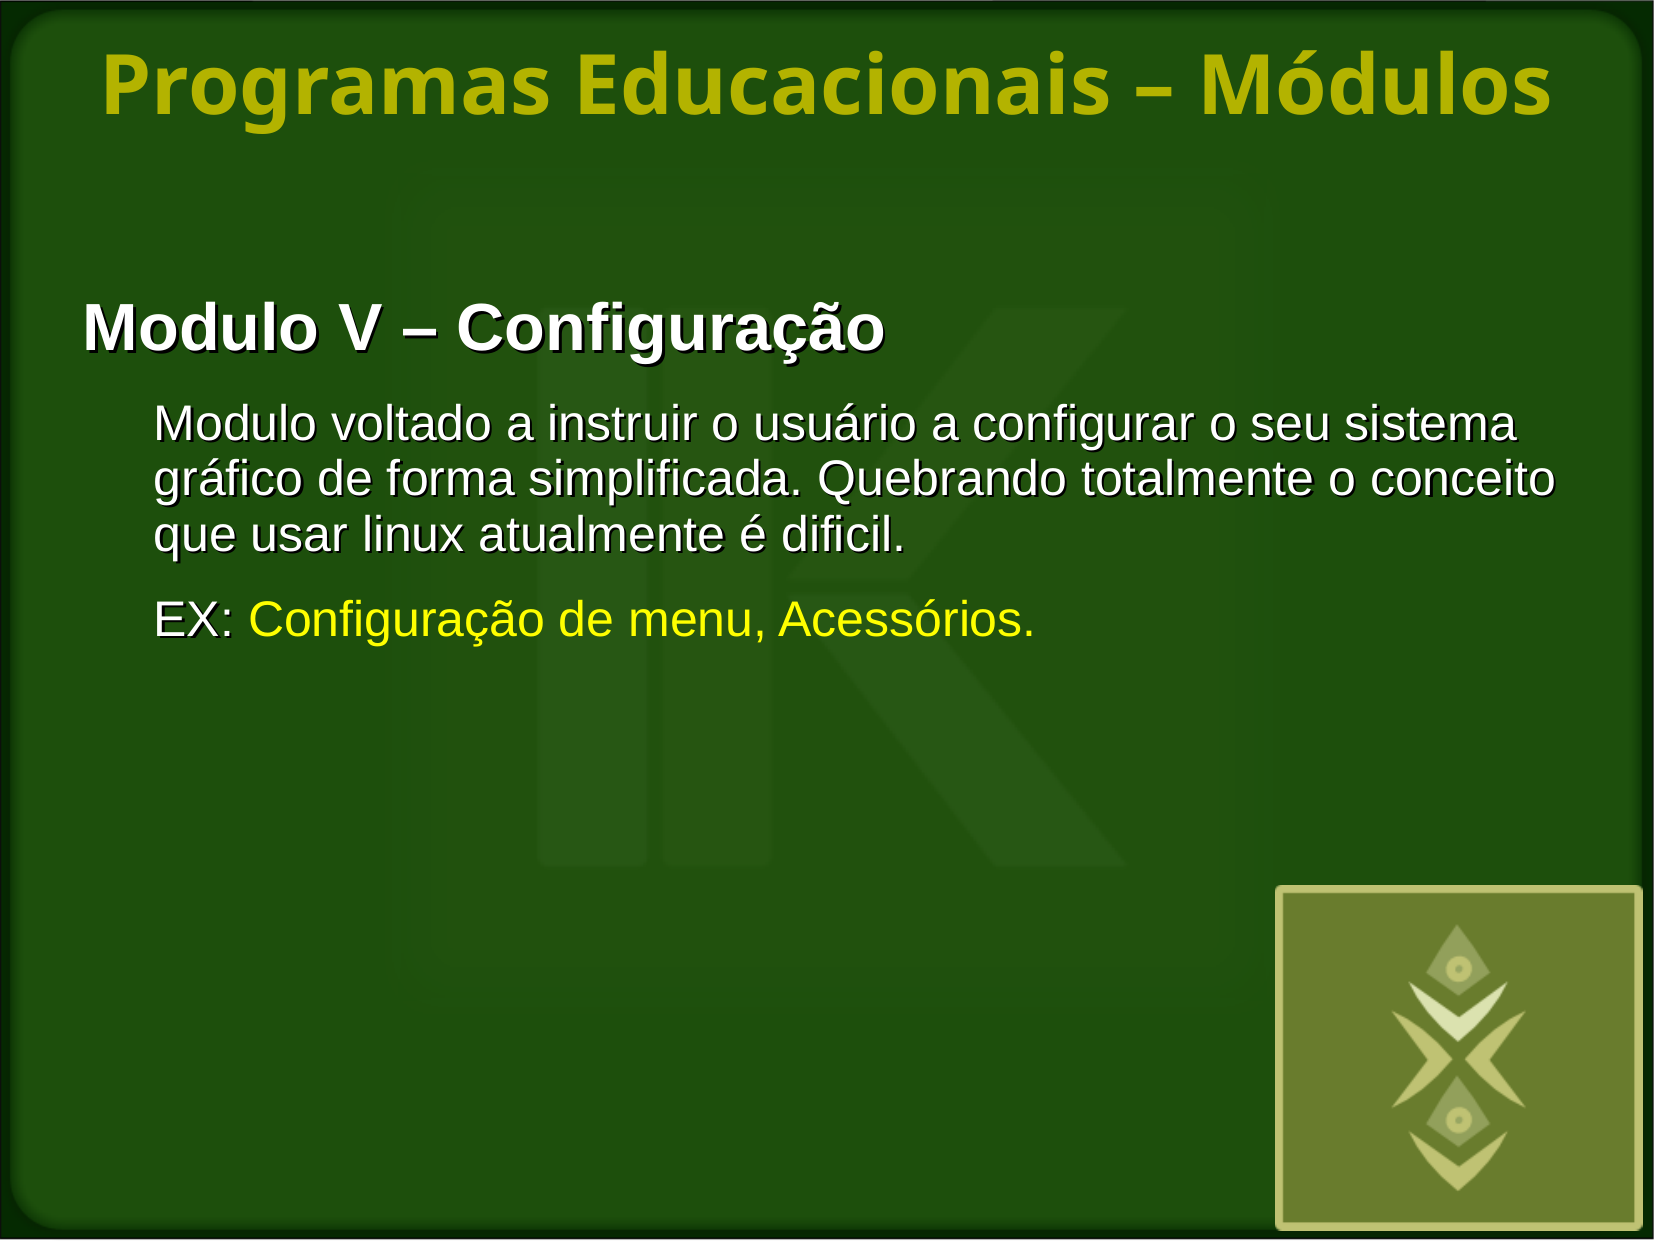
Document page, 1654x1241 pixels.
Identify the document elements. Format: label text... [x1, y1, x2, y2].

title Programas Educacionais – Módulos [38, 16, 1615, 148]
list Modulo V – Configuração Modulo voltado a instruir o usuário a configurar o seu sistema gráfico de forma simplificada. Quebrando totalmente o conceito que usar linux atualmente é dificil. EX: Configuração de menu, Acessórios. [82, 290, 1571, 1093]
picture [0, 0, 1654, 1241]
